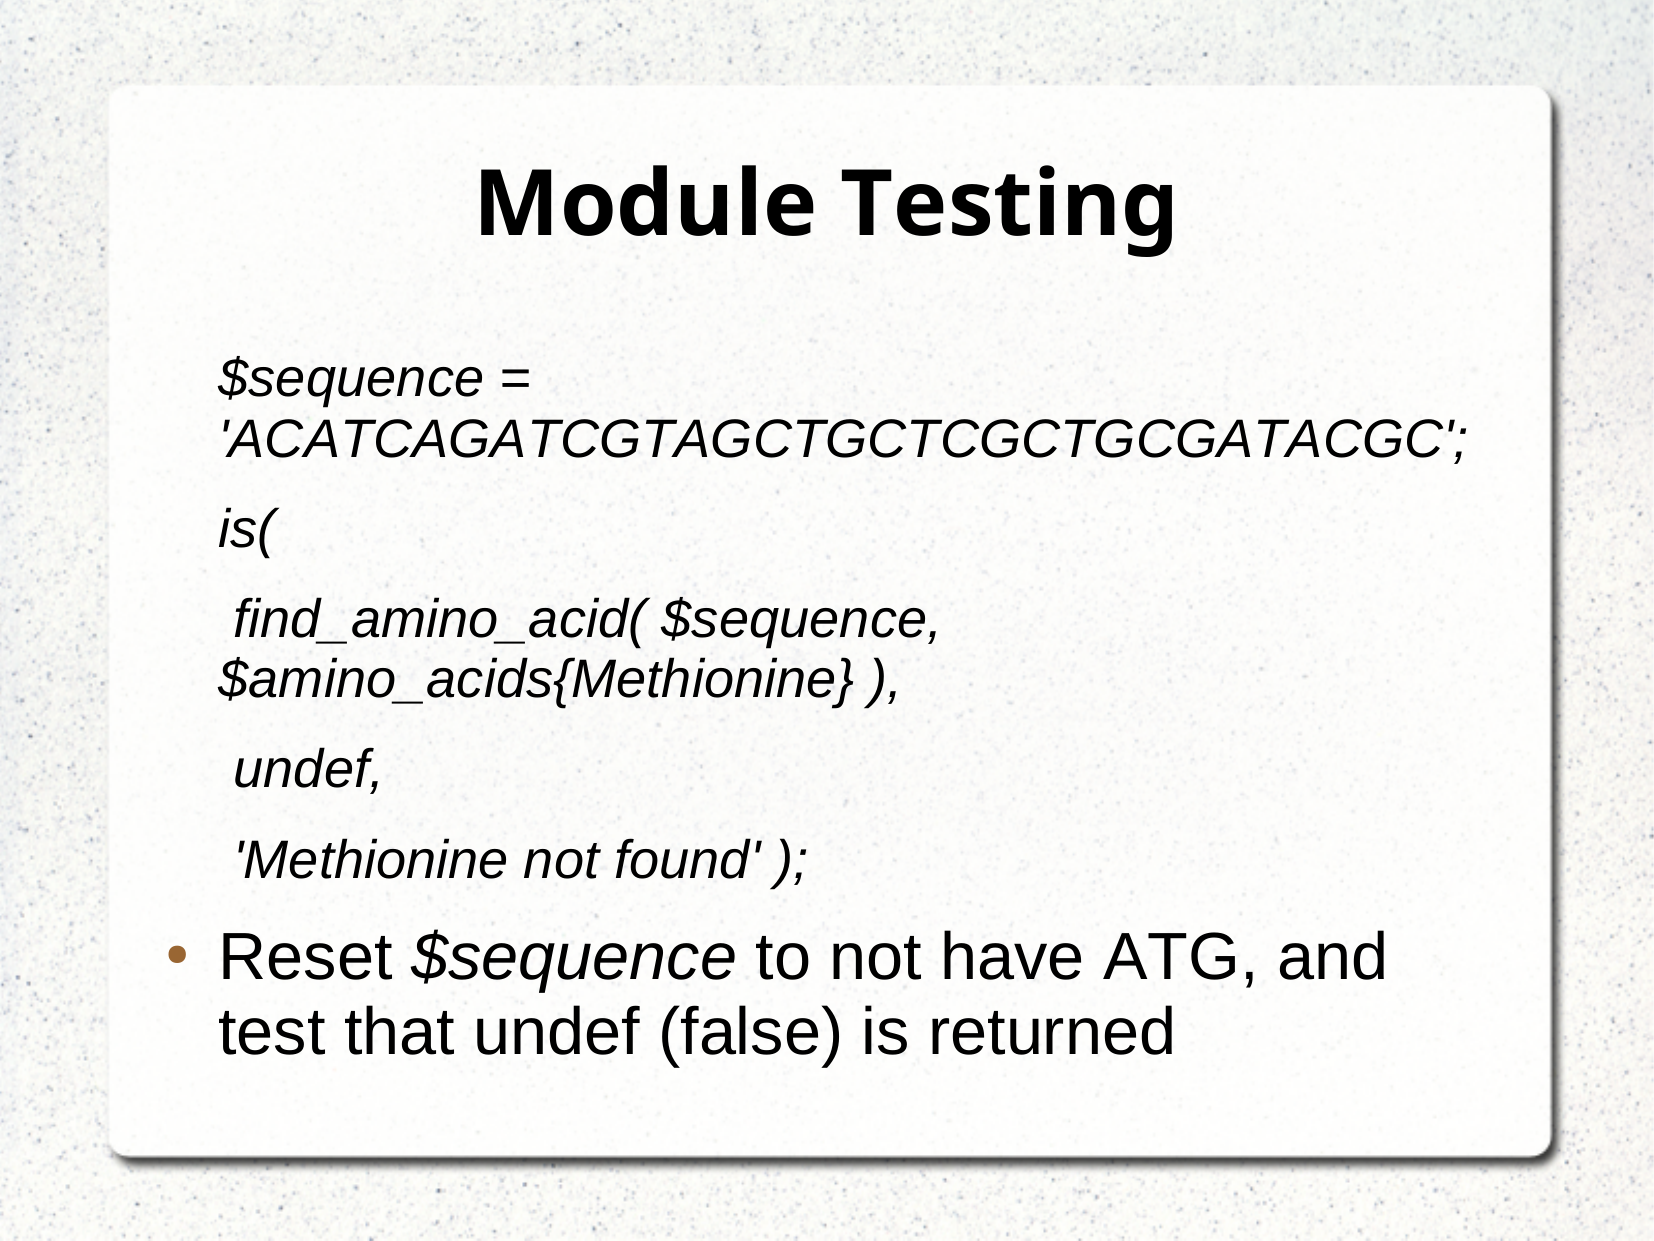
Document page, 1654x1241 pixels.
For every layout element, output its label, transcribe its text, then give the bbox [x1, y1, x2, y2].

picture [0, 0, 1654, 1241]
list $sequence = 'ACATCAGATCGTAGCTGCTCGCTGCGATACGC'; is( find_amino_acid( $sequence, $amino_acids{Methionine} ), undef, 'Methionine not found' ); Reset $sequence to not have ATG, and test that undef (false) is returned [147, 347, 1506, 1069]
title Module Testing [118, 96, 1536, 304]
